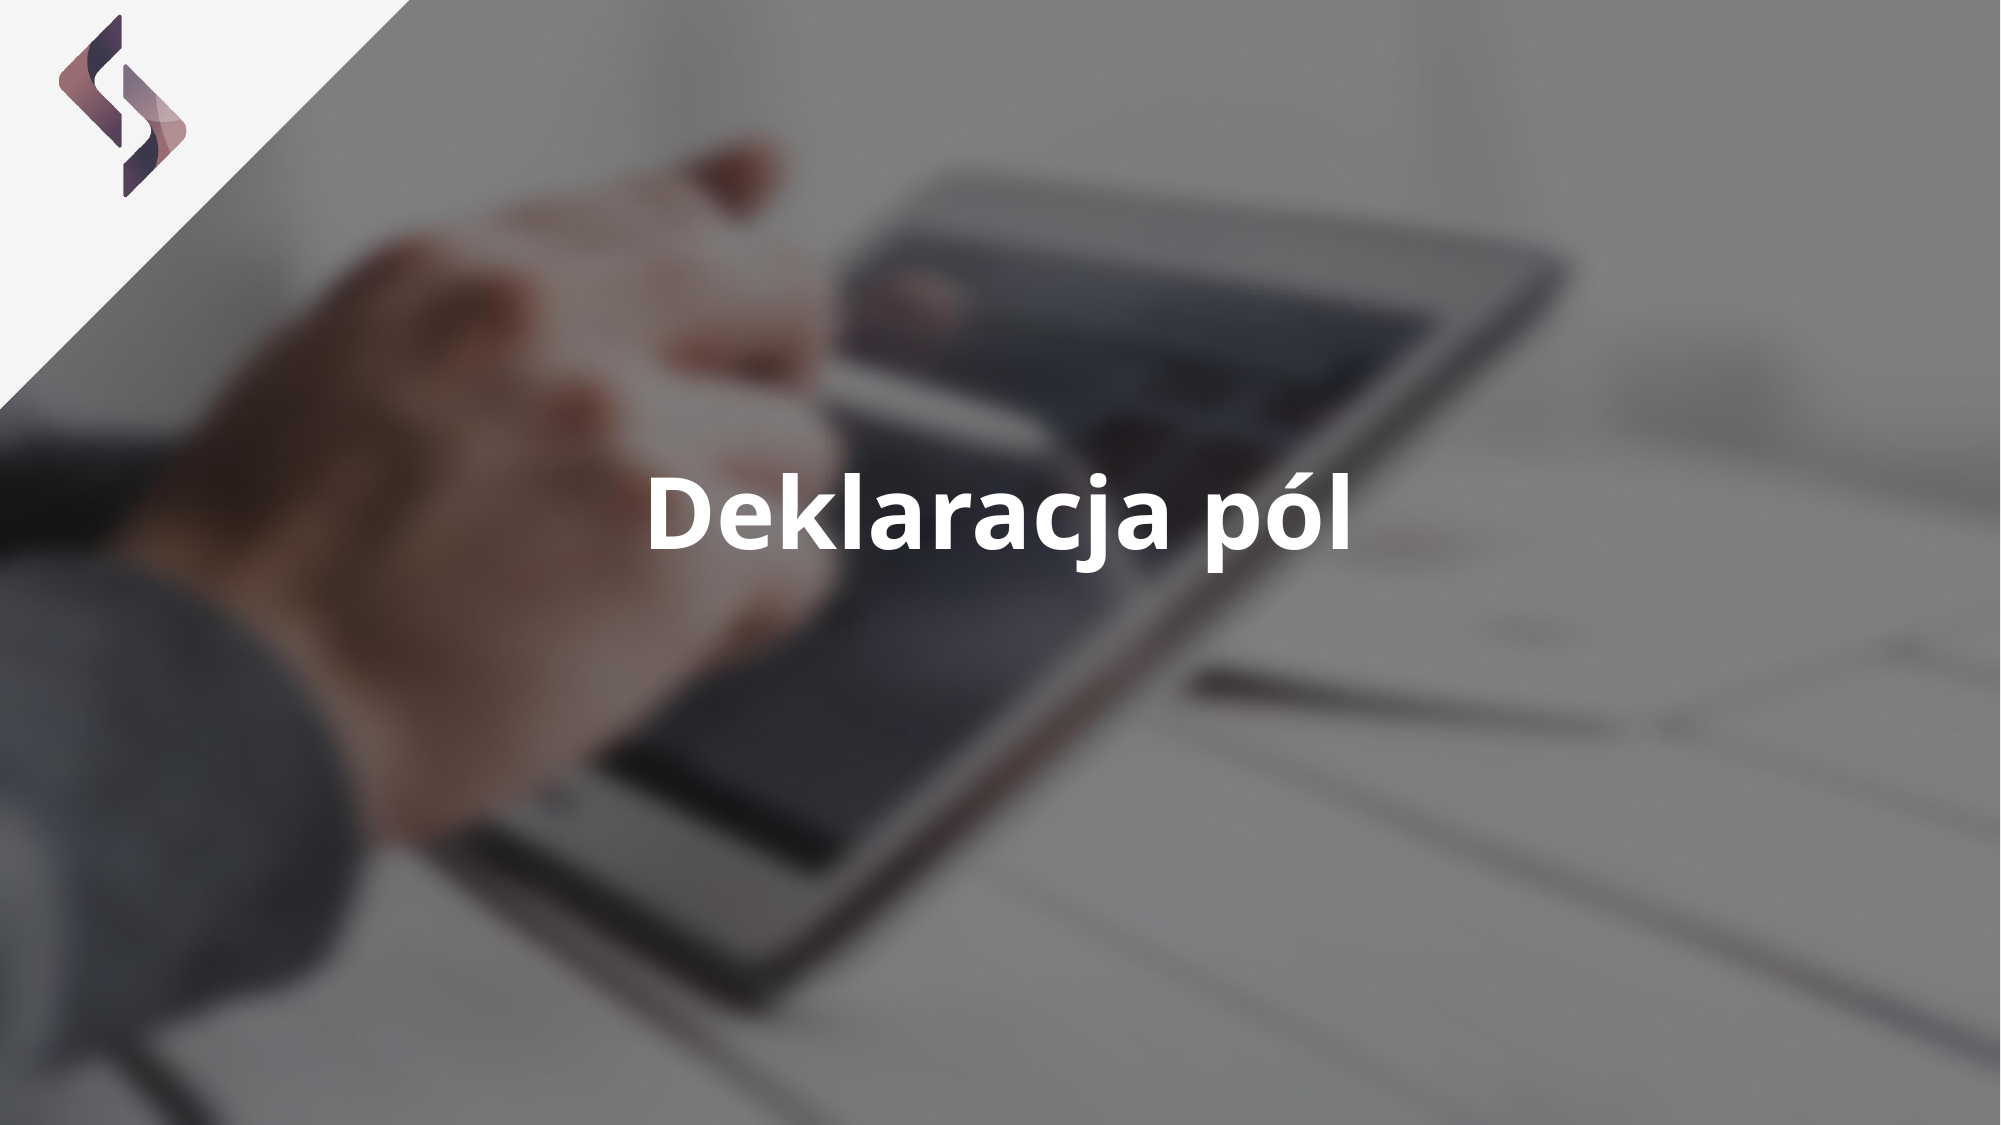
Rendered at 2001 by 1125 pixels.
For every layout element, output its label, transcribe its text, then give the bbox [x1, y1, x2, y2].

text_box Deklaracja pól [249, 258, 1750, 579]
picture [0, 0, 2001, 1125]
